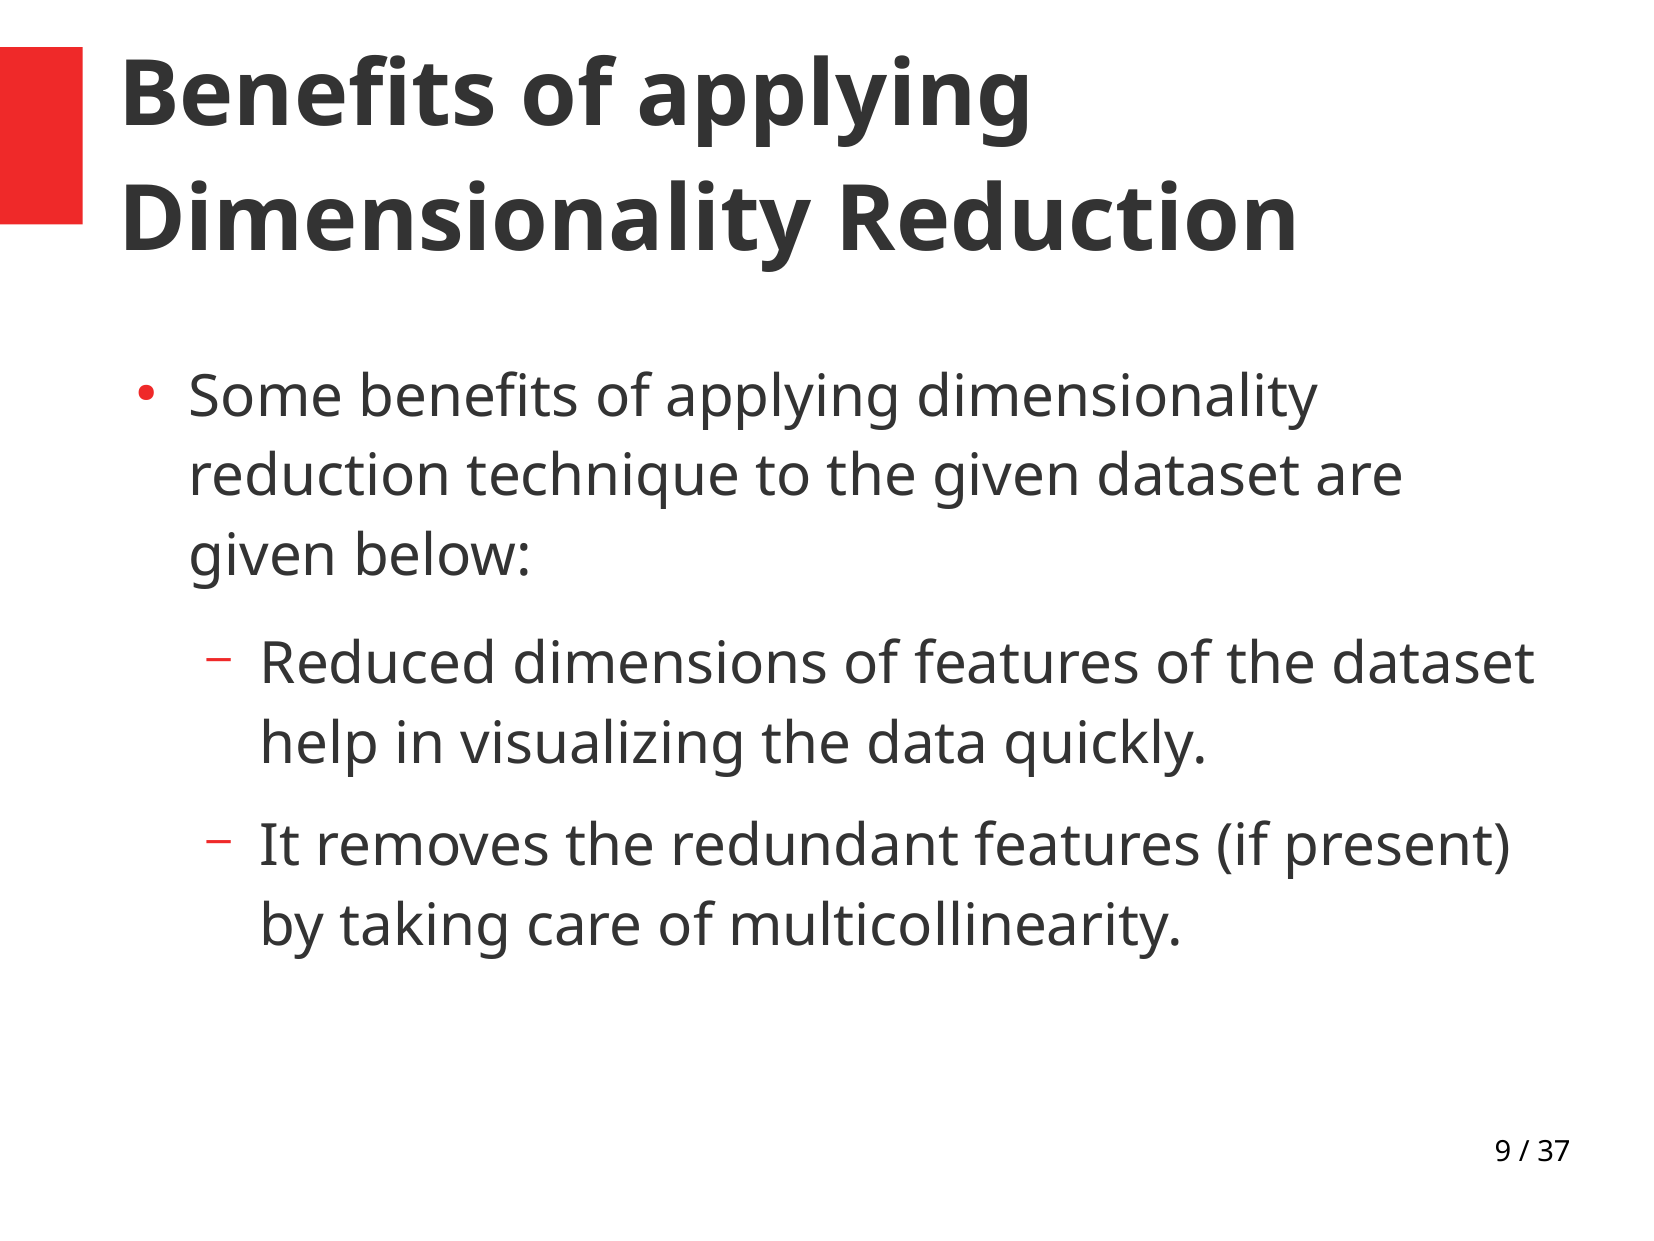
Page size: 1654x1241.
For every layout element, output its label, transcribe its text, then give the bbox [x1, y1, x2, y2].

list Some benefits of applying dimensionality reduction technique to the given dataset are given below: Reduced dimensions of features of the dataset help in visualizing the data quickly. It removes the redundant features (if present) by taking care of multicollinearity. [118, 354, 1536, 1074]
title Benefits of applying Dimensionality Reduction [118, 28, 1571, 278]
